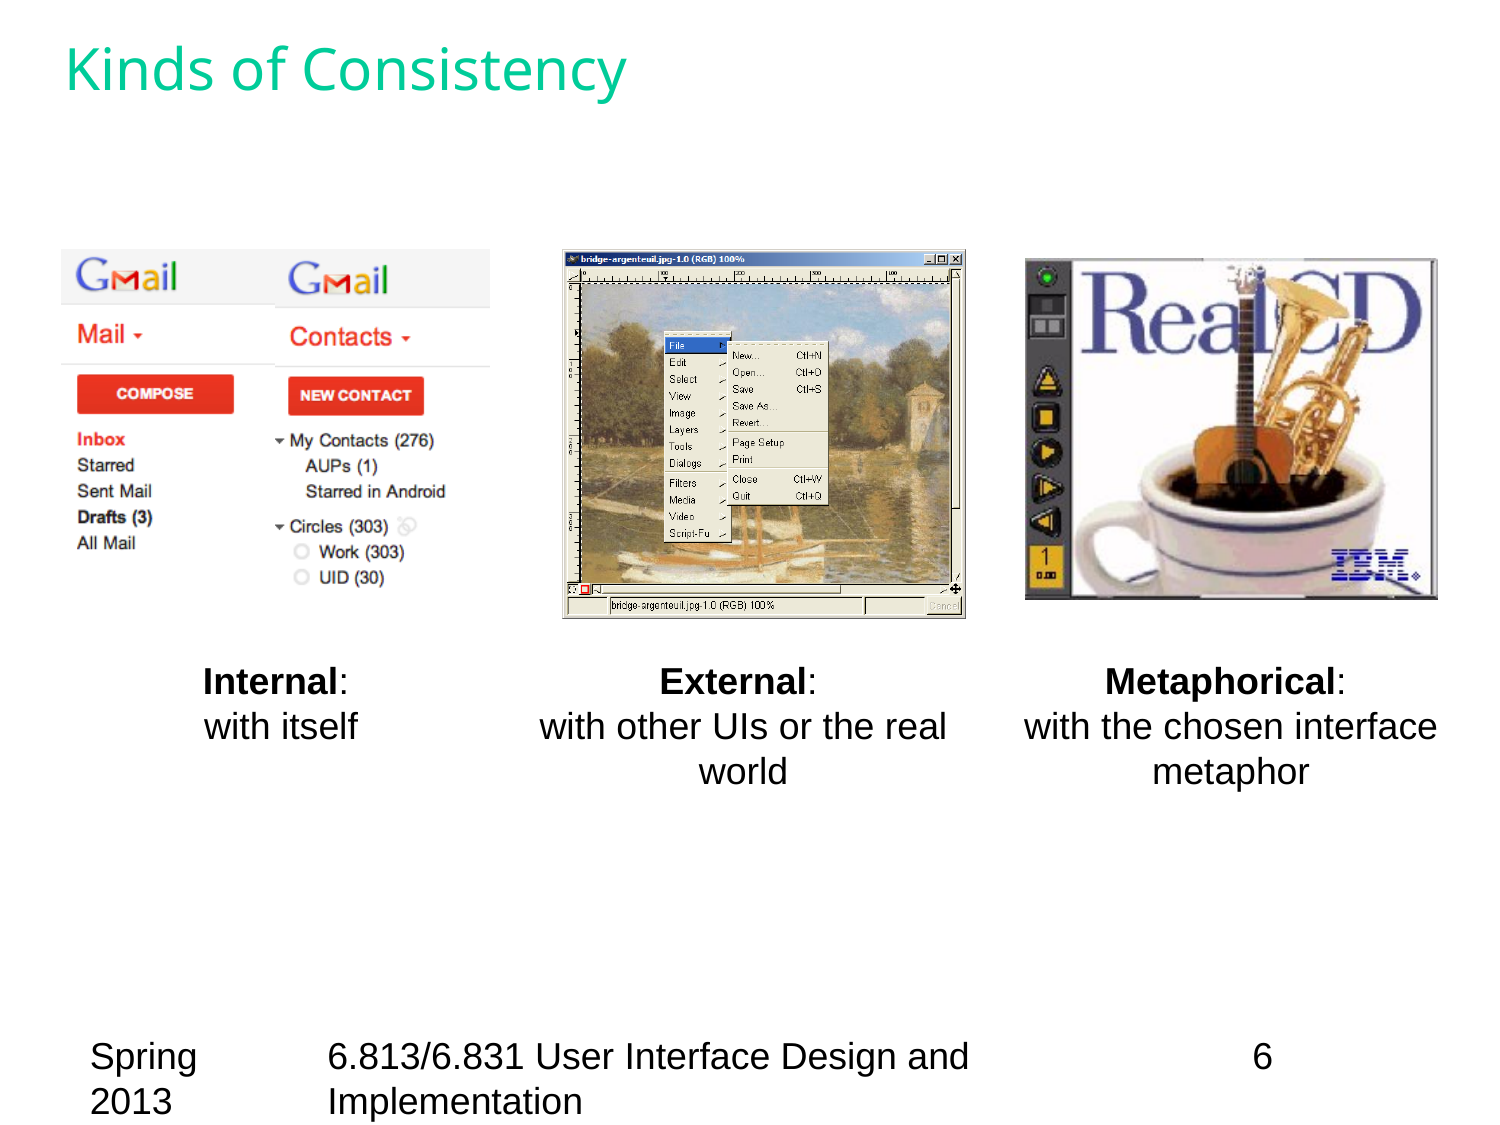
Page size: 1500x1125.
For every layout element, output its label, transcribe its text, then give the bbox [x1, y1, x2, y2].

picture [61, 249, 490, 600]
picture [562, 249, 966, 619]
text_box Internal: with itself [49, 649, 513, 755]
picture [1025, 258, 1438, 600]
text_box Metaphorical: with the chosen interface metaphor [999, 649, 1463, 800]
slide_number <number> [1237, 1024, 1425, 1103]
text_box External: with other UIs or the real world [512, 649, 975, 800]
slide_number Spring 2013 [75, 1024, 300, 1103]
footer 6.813/6.831 User Interface Design and Implementation [312, 1024, 1225, 1103]
title Kinds of Consistency [50, 24, 1438, 150]
